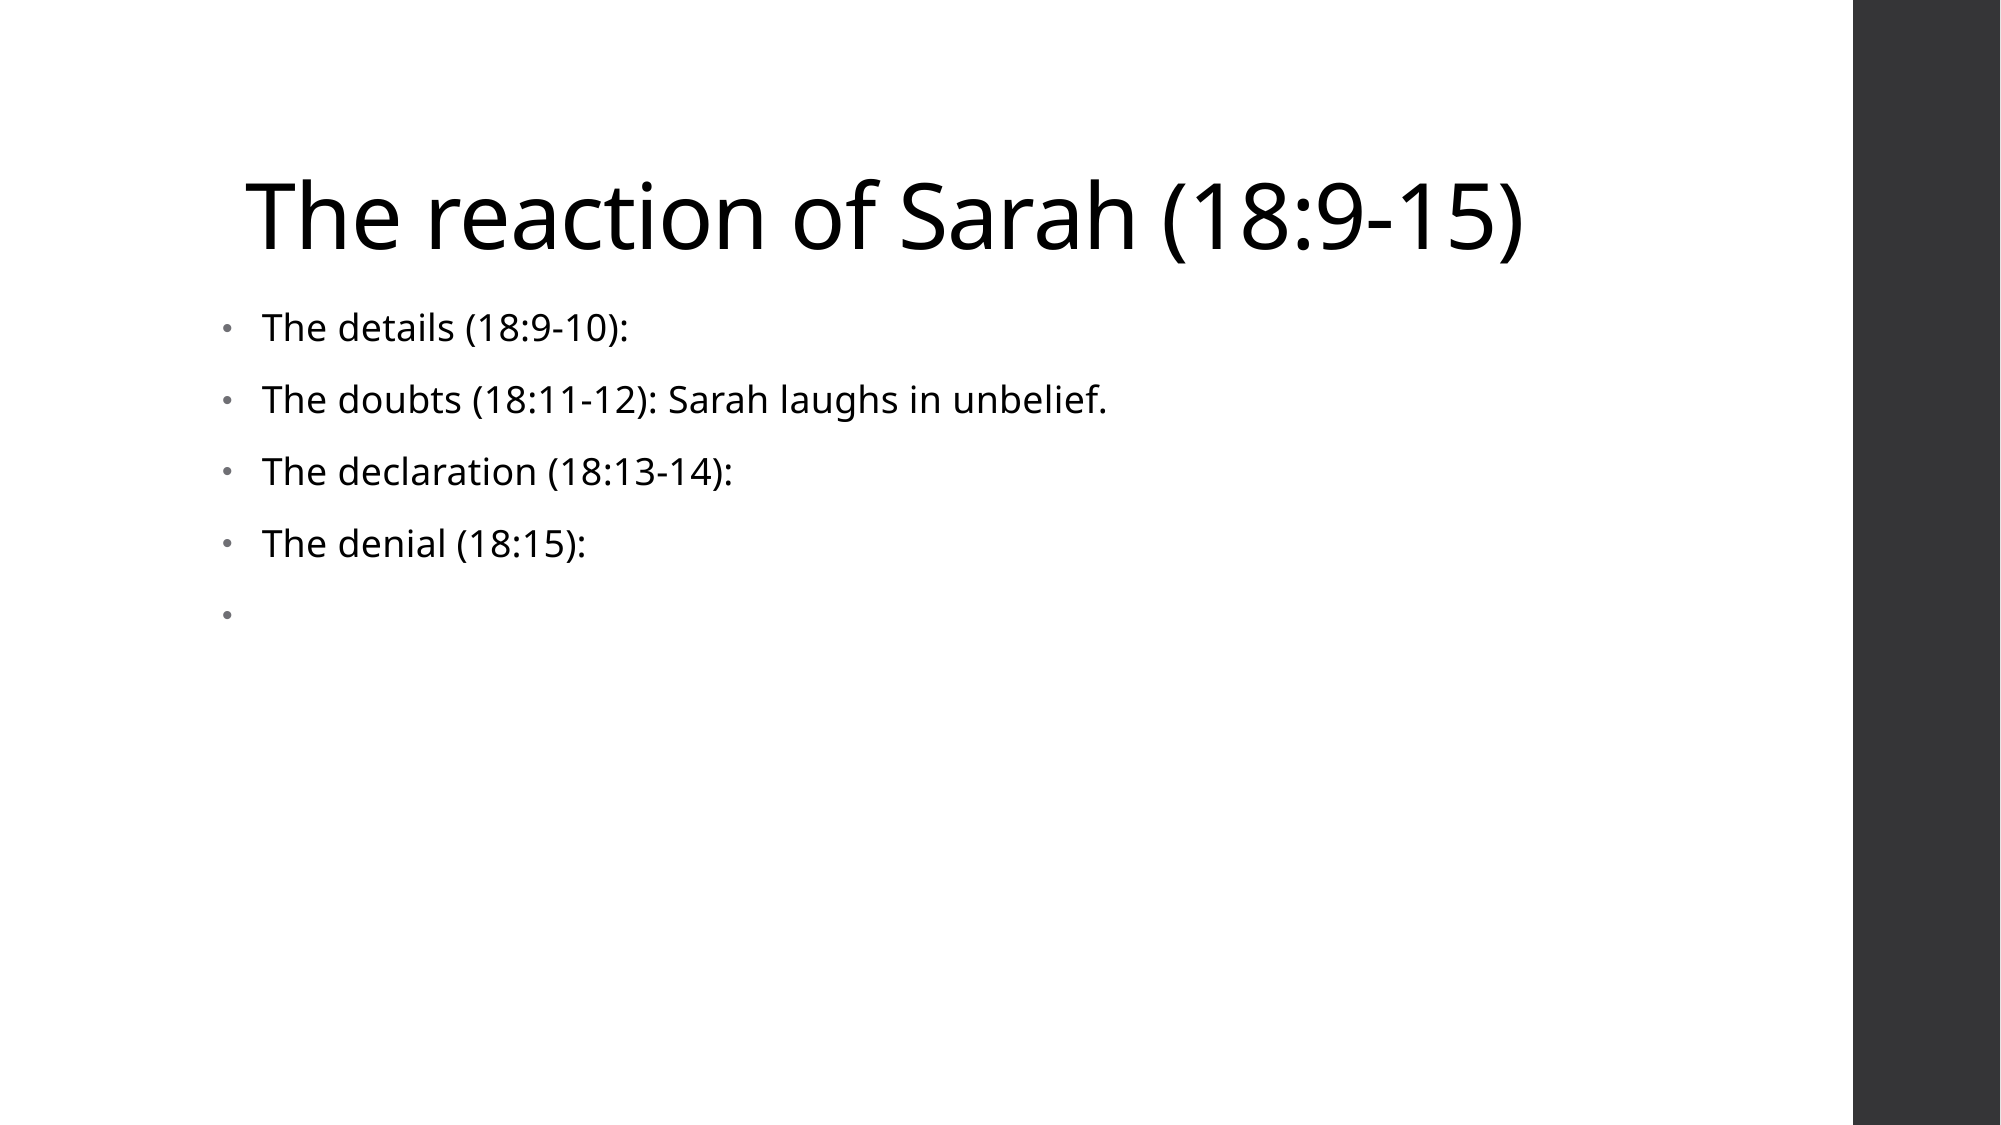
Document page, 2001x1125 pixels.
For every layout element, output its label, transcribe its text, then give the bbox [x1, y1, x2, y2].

title The reaction of Sarah (18:9-15) [206, 60, 1797, 278]
list The details (18:9-10): The doubts (18:11-12): Sarah laughs in unbelief. The declaration (18:13-14): The denial (18:15): [206, 299, 1617, 1014]
